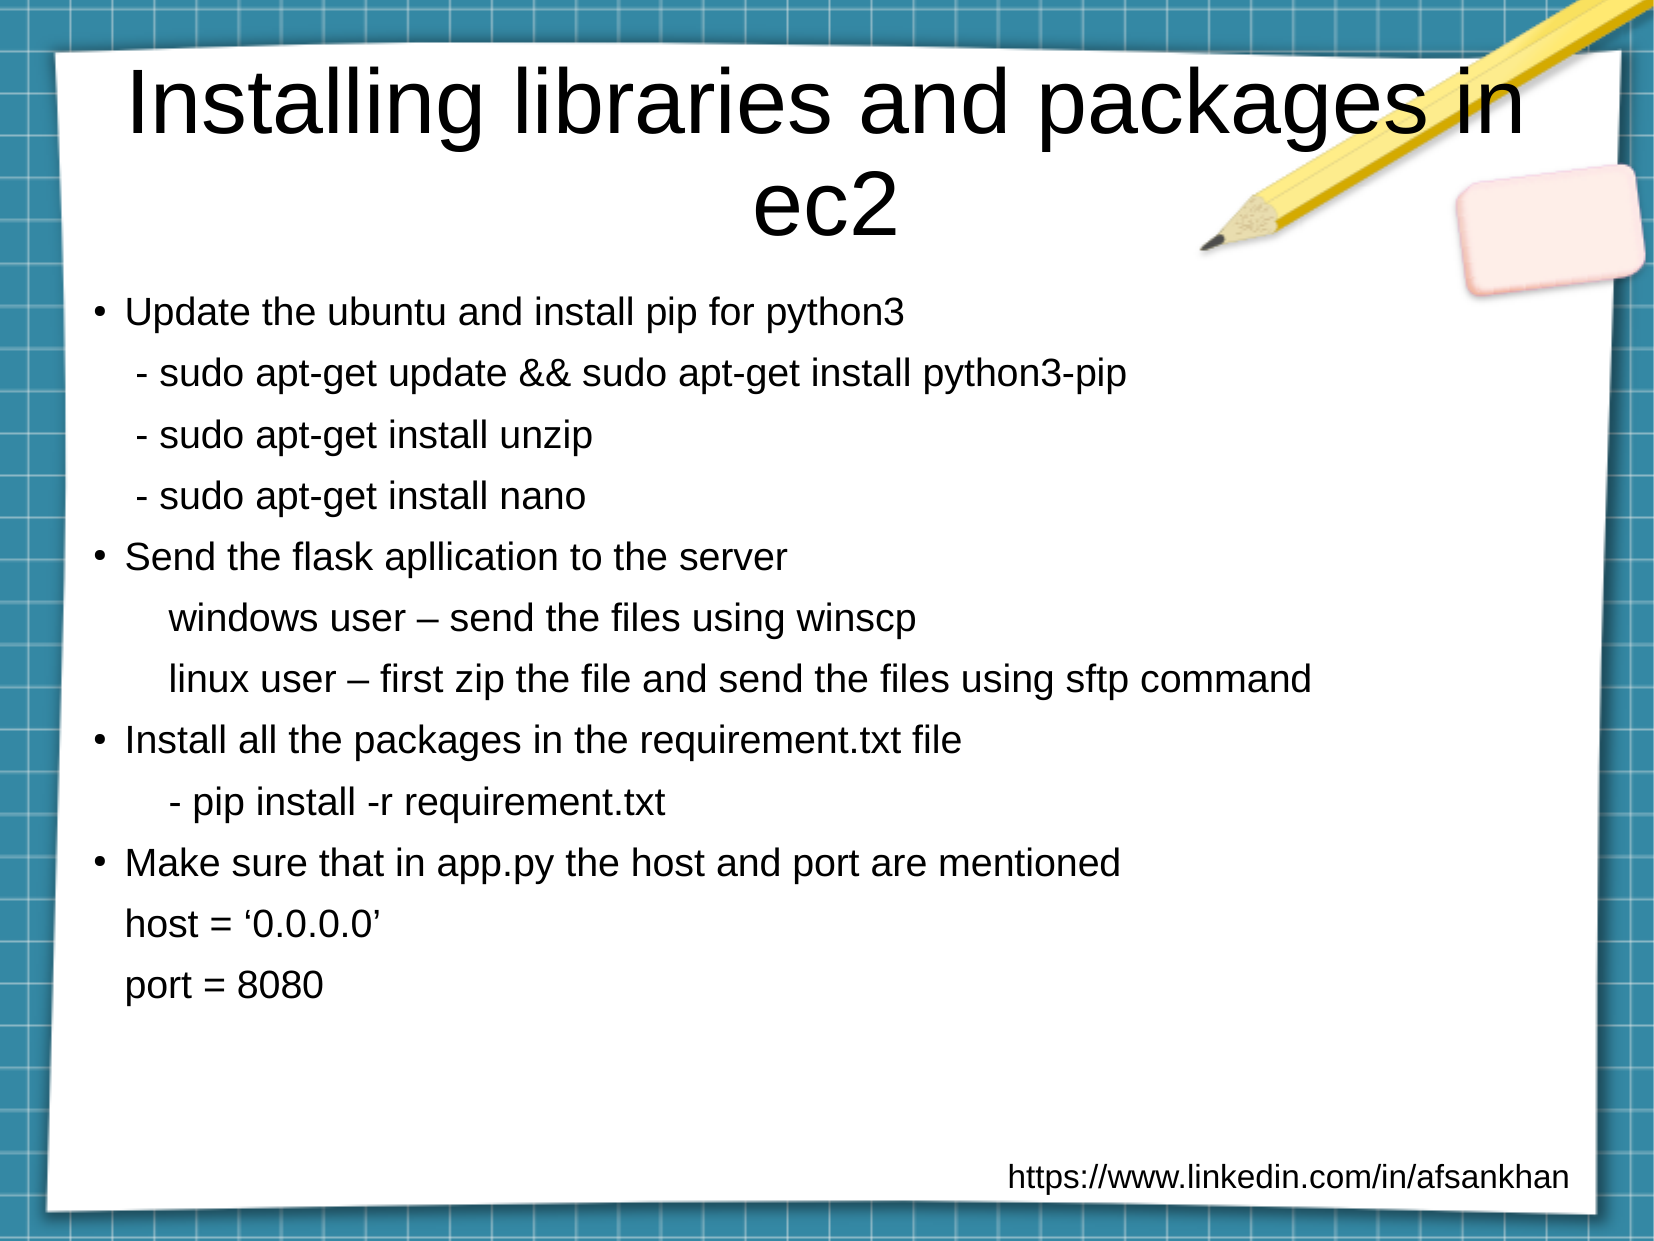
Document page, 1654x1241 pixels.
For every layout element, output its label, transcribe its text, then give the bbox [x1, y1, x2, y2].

list Update the ubuntu and install pip for python3 - sudo apt-get update && sudo apt-get install python3-pip - sudo apt-get install unzip - sudo apt-get install nano Send the flask apllication to the server windows user – send the files using winscp linux user – first zip the file and send the files using sftp command Install all the packages in the requirement.txt file - pip install -r requirement.txt Make sure that in app.py the host and port are mentioned host = ‘0.0.0.0’ port = 8080 [82, 290, 1571, 1010]
picture [0, 0, 1654, 1241]
title Installing libraries and packages in ec2 [82, 49, 1571, 257]
text_box https://www.linkedin.com/in/afsankhan [992, 1151, 1586, 1203]
